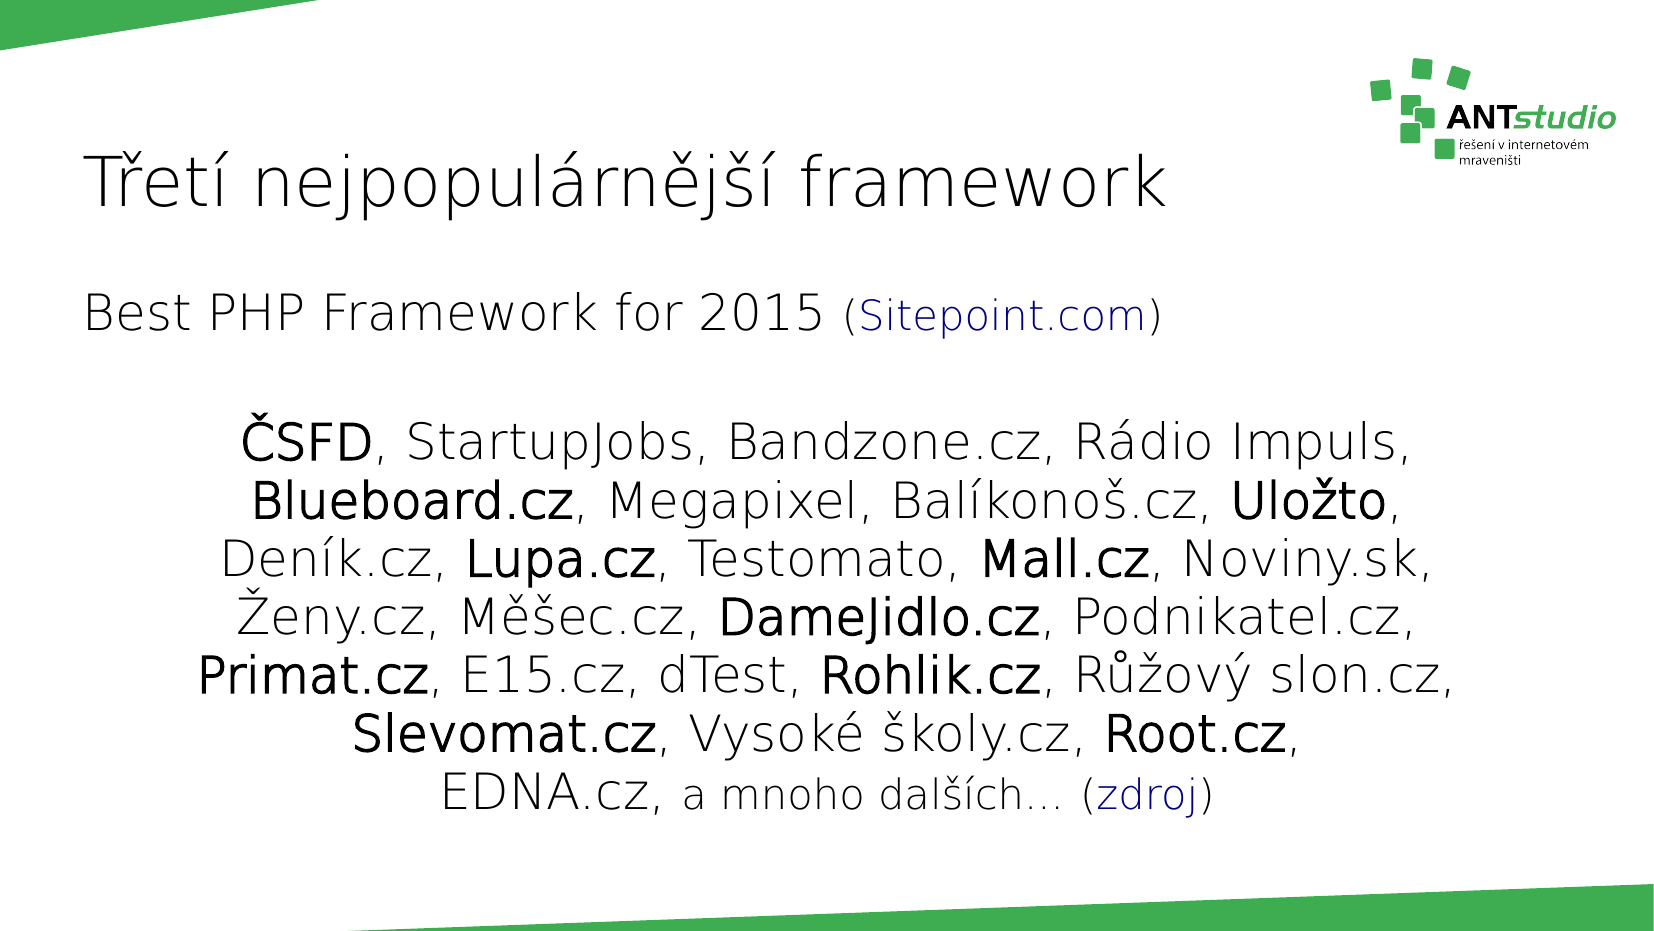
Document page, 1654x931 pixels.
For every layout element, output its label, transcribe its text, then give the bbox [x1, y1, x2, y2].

picture [1370, 58, 1616, 165]
list Best PHP Framework for 2015 (Sitepoint.com) [82, 283, 1571, 390]
title Třetí nejpopulárnější framework [82, 104, 1571, 260]
list ČSFD, StartupJobs, Bandzone.cz, Rádio Impuls, Blueboard.cz, Megapixel, Balíkonoš.cz, Uložto, Deník.cz, Lupa.cz, Testomato, Mall.cz, Noviny.sk, Ženy.cz, Měšec.cz, DameJidlo.cz, Podnikatel.cz, Primat.cz, E15.cz, dTest, Rohlik.cz, Růžový slon.cz, Slevomat.cz, Vysoké školy.cz, Root.cz, EDNA.cz, a mnoho dalších... (zdroj) [129, 413, 1524, 851]
